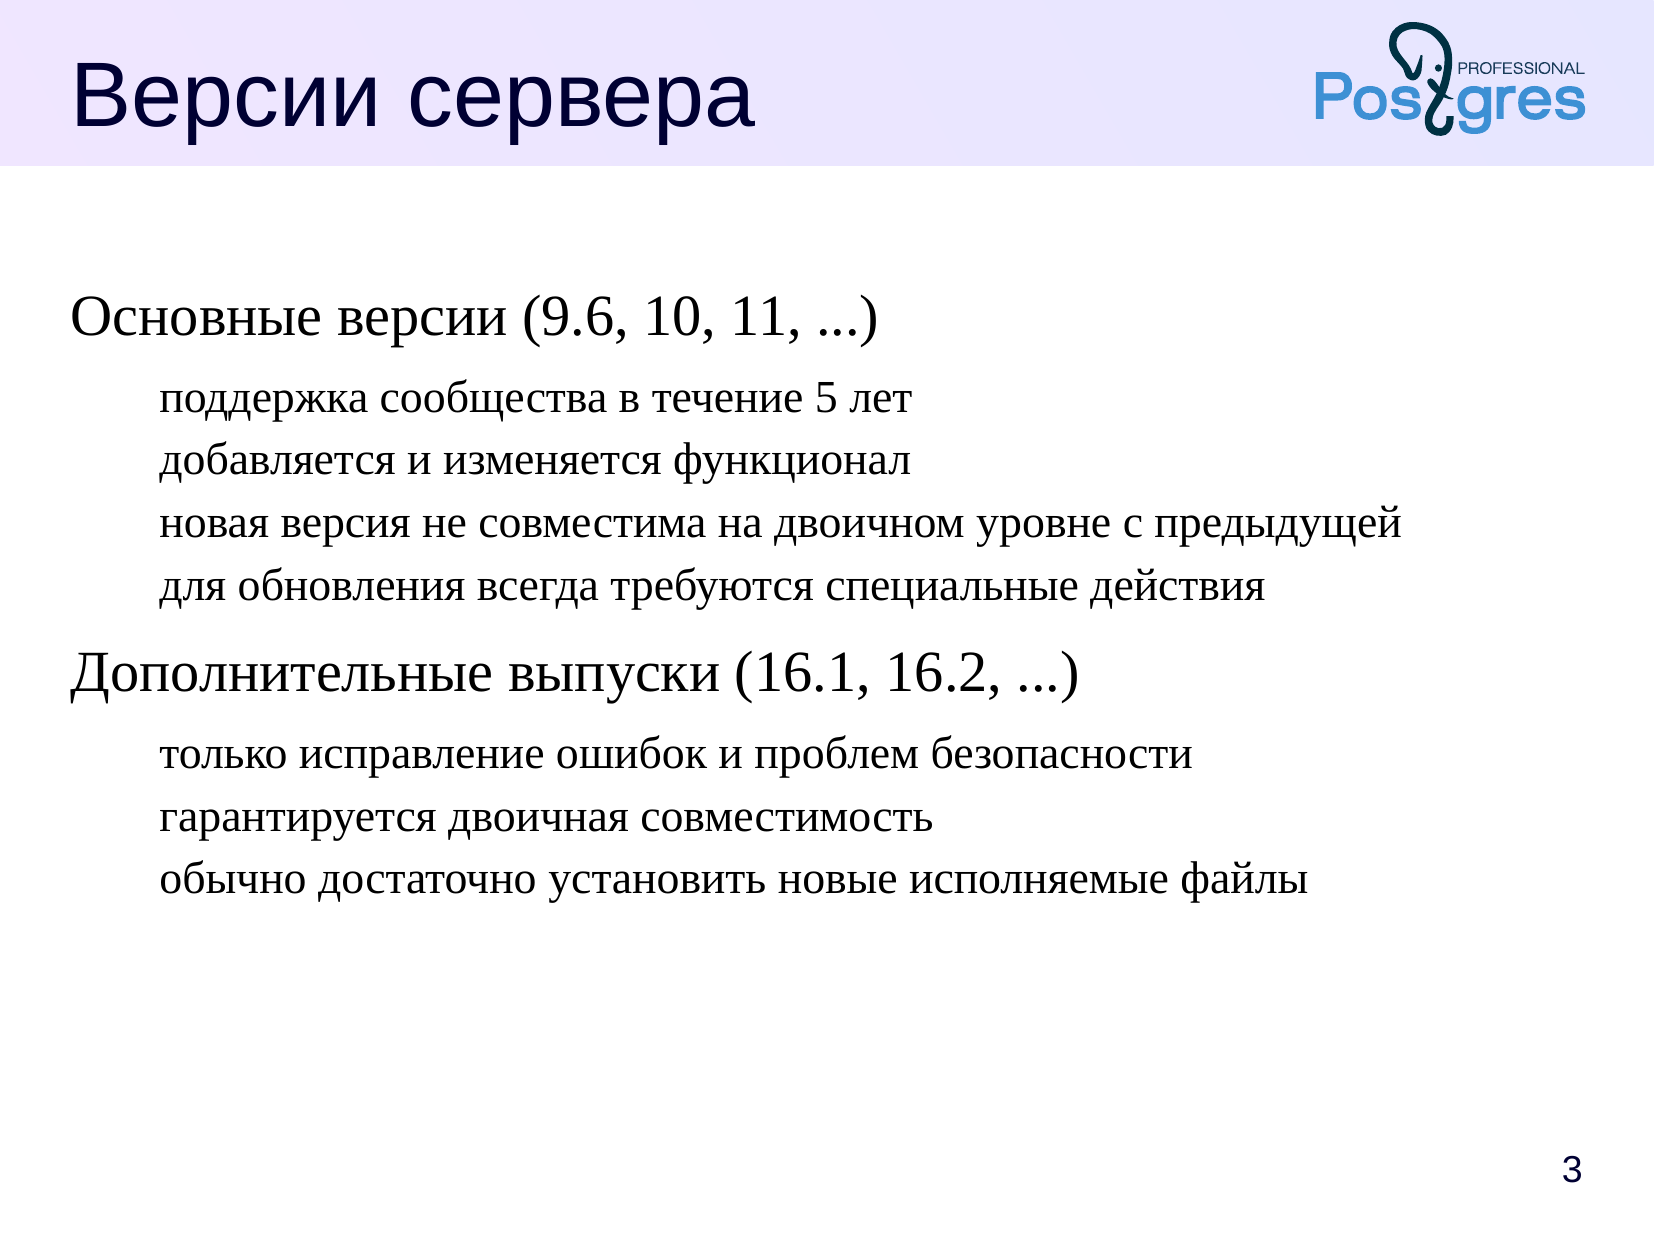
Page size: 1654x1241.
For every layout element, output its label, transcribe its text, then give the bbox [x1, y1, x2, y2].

title Версии сервера [70, 43, 1241, 147]
list Основные версии (9.6, 10, 11, ...) поддержка сообщества в течение 5 лет добавляется и изменяется функционал новая версия не совместима на двоичном уровне с предыдущей для обновления всегда требуются специальные действия Дополнительные выпуски (16.1, 16.2, ...) только исправление ошибок и проблем безопасности гарантируется двоичная совместимость обычно достаточно установить новые исполняемые файлы [70, 283, 1583, 1141]
